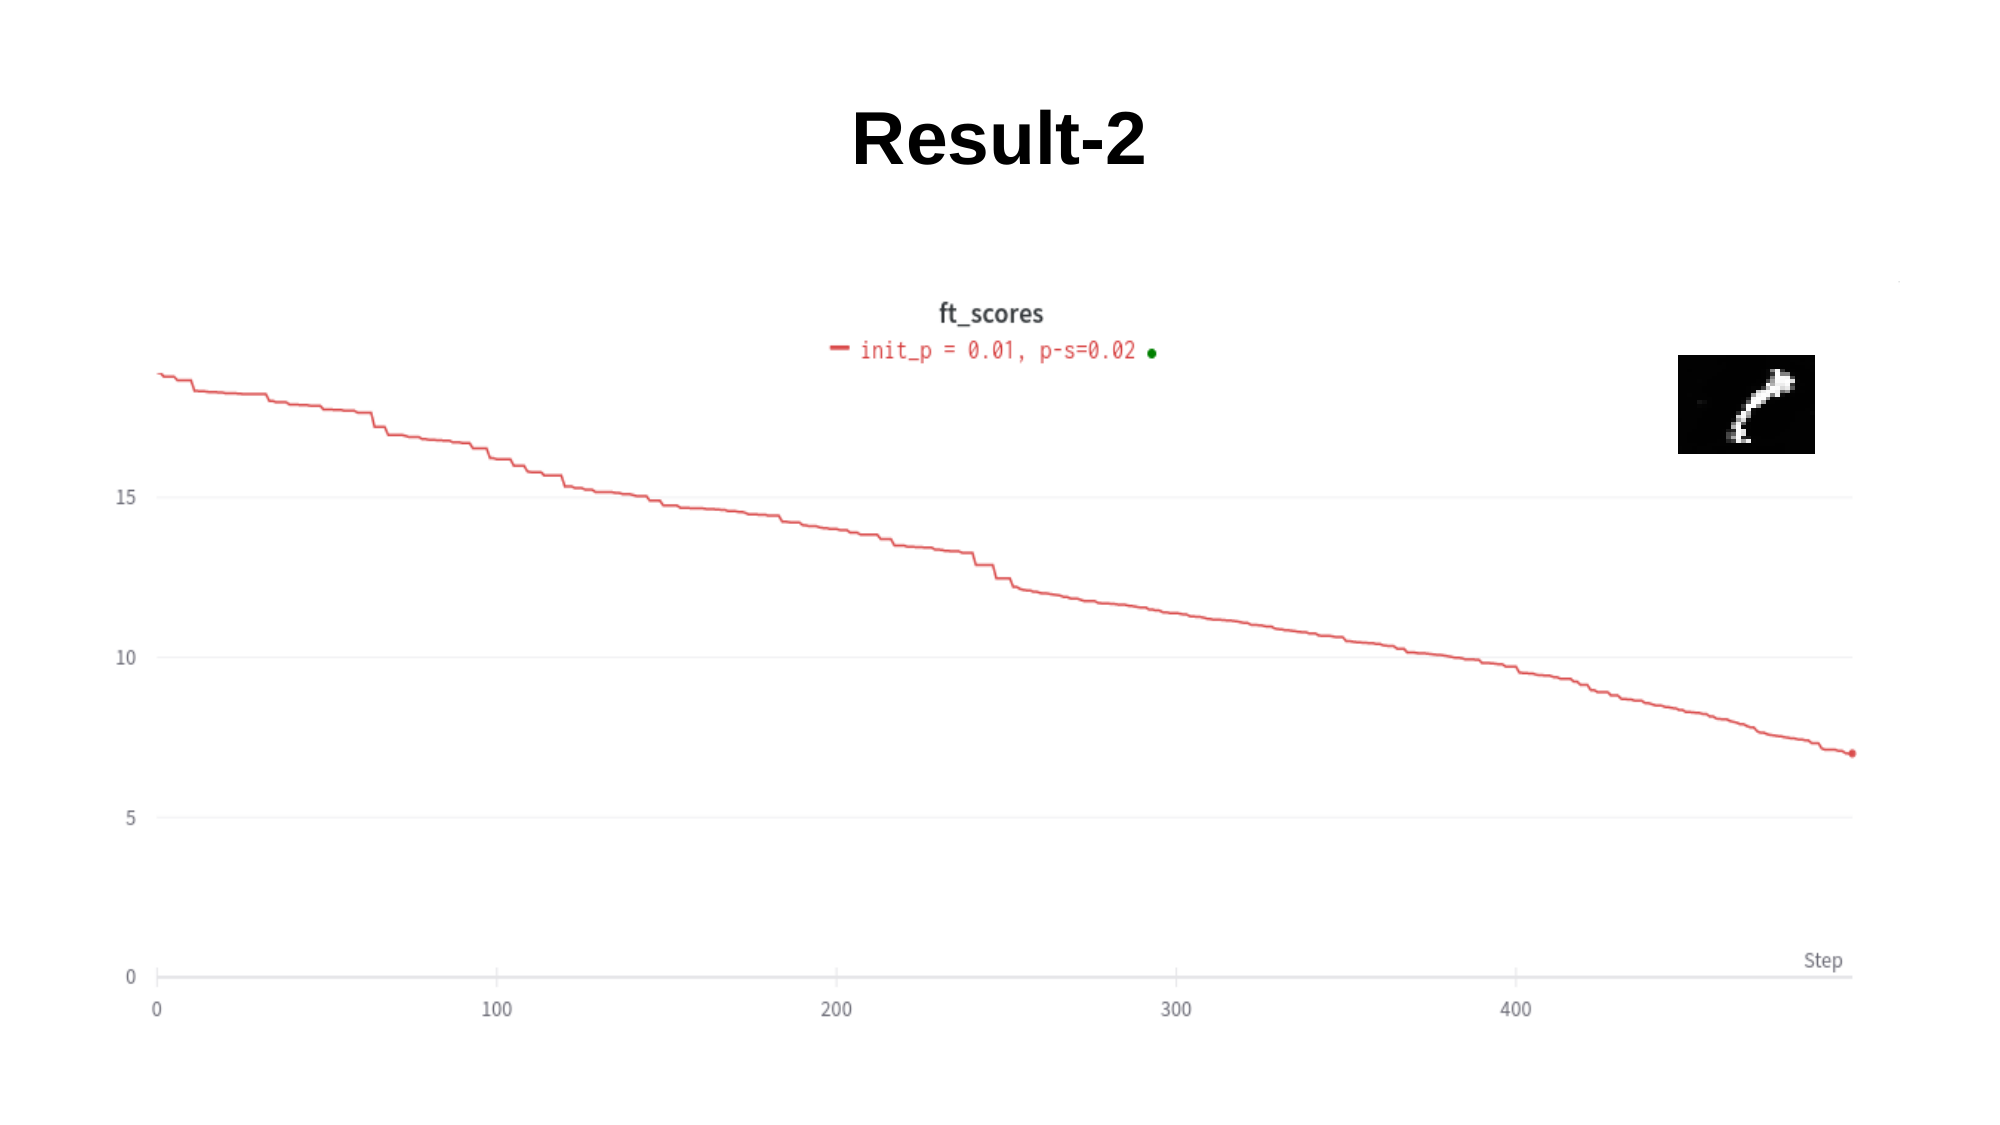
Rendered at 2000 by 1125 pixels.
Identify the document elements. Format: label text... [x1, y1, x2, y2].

title Result-2 [99, 44, 1900, 233]
picture [99, 281, 1900, 1044]
